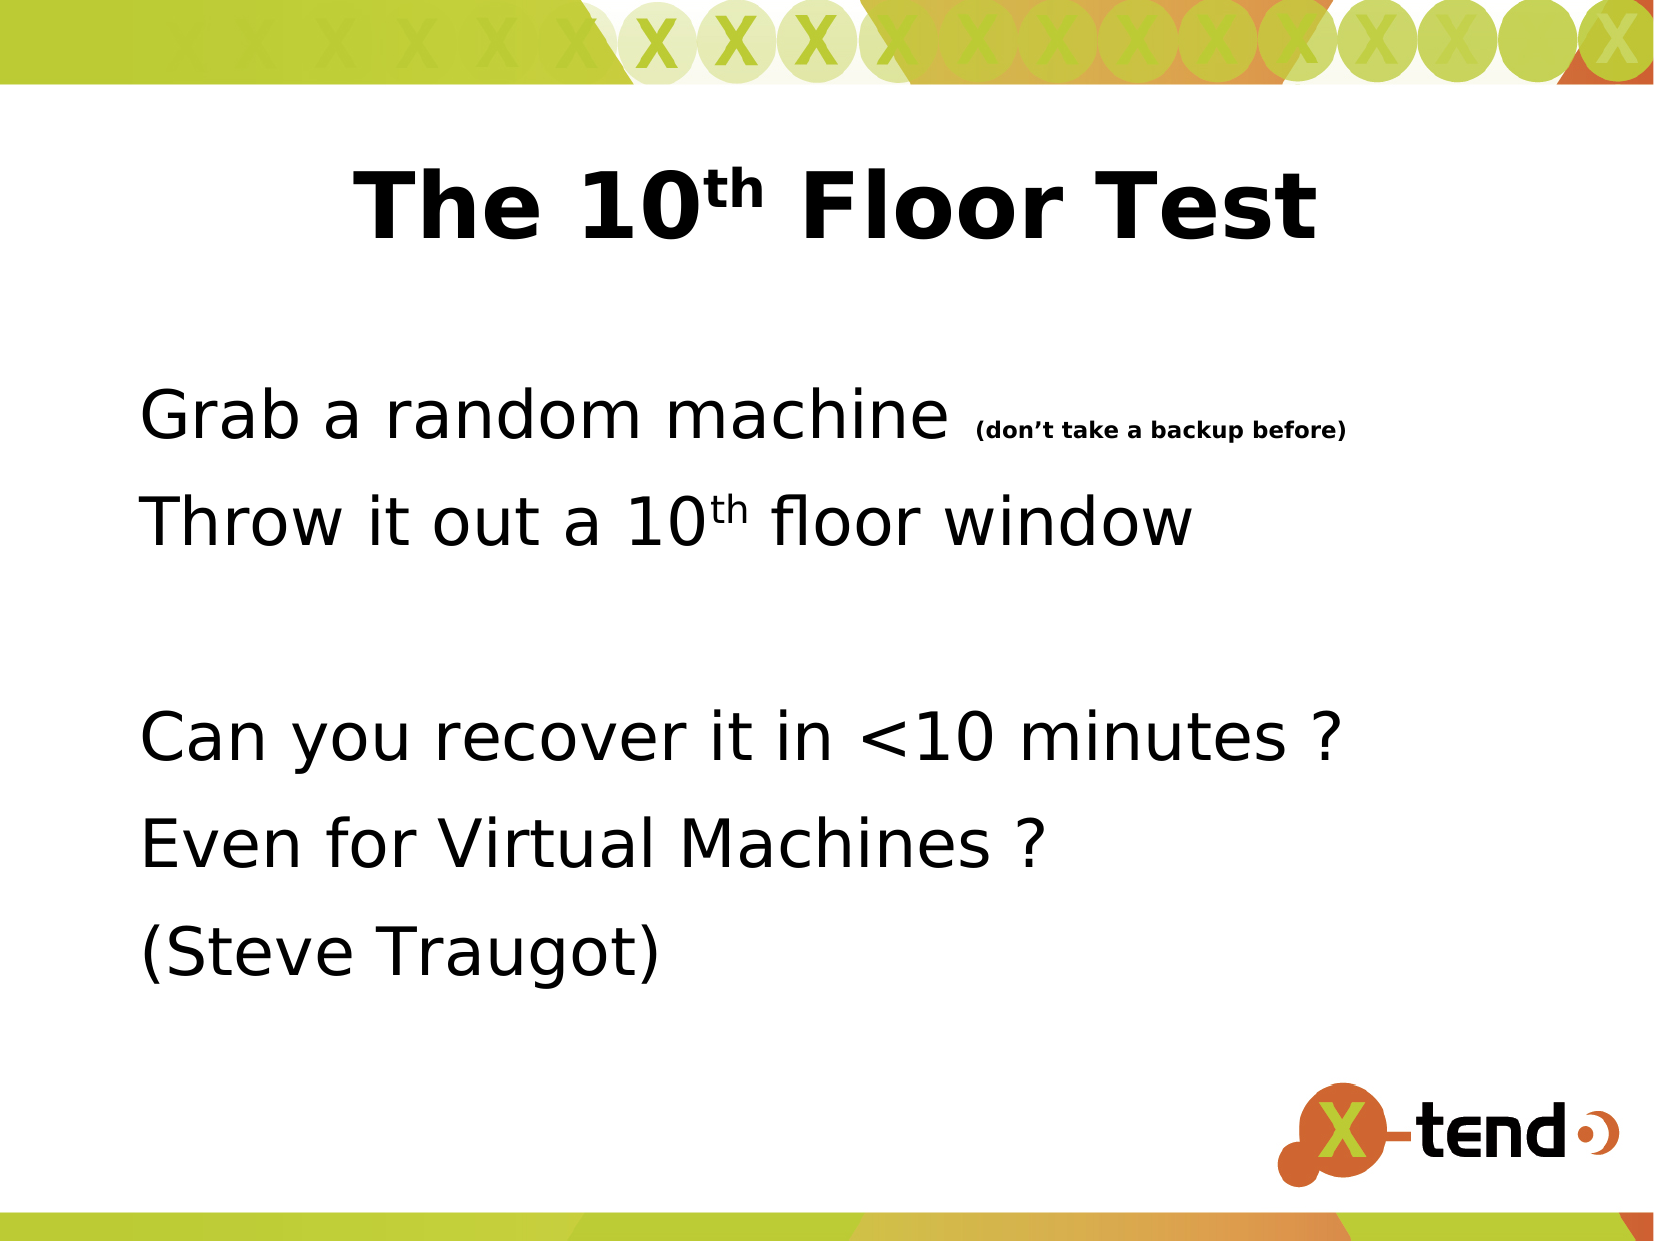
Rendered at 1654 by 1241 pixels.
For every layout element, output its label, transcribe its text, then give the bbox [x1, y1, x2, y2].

list Grab a random machine (don’t take a backup before) Throw it out a 10th floor window Can you recover it in <10 minutes ? Even for Virtual Machines ? (Steve Traugot) [121, 269, 1534, 1101]
title The 10th Floor Test [121, 102, 1534, 269]
picture [0, 0, 1654, 1241]
